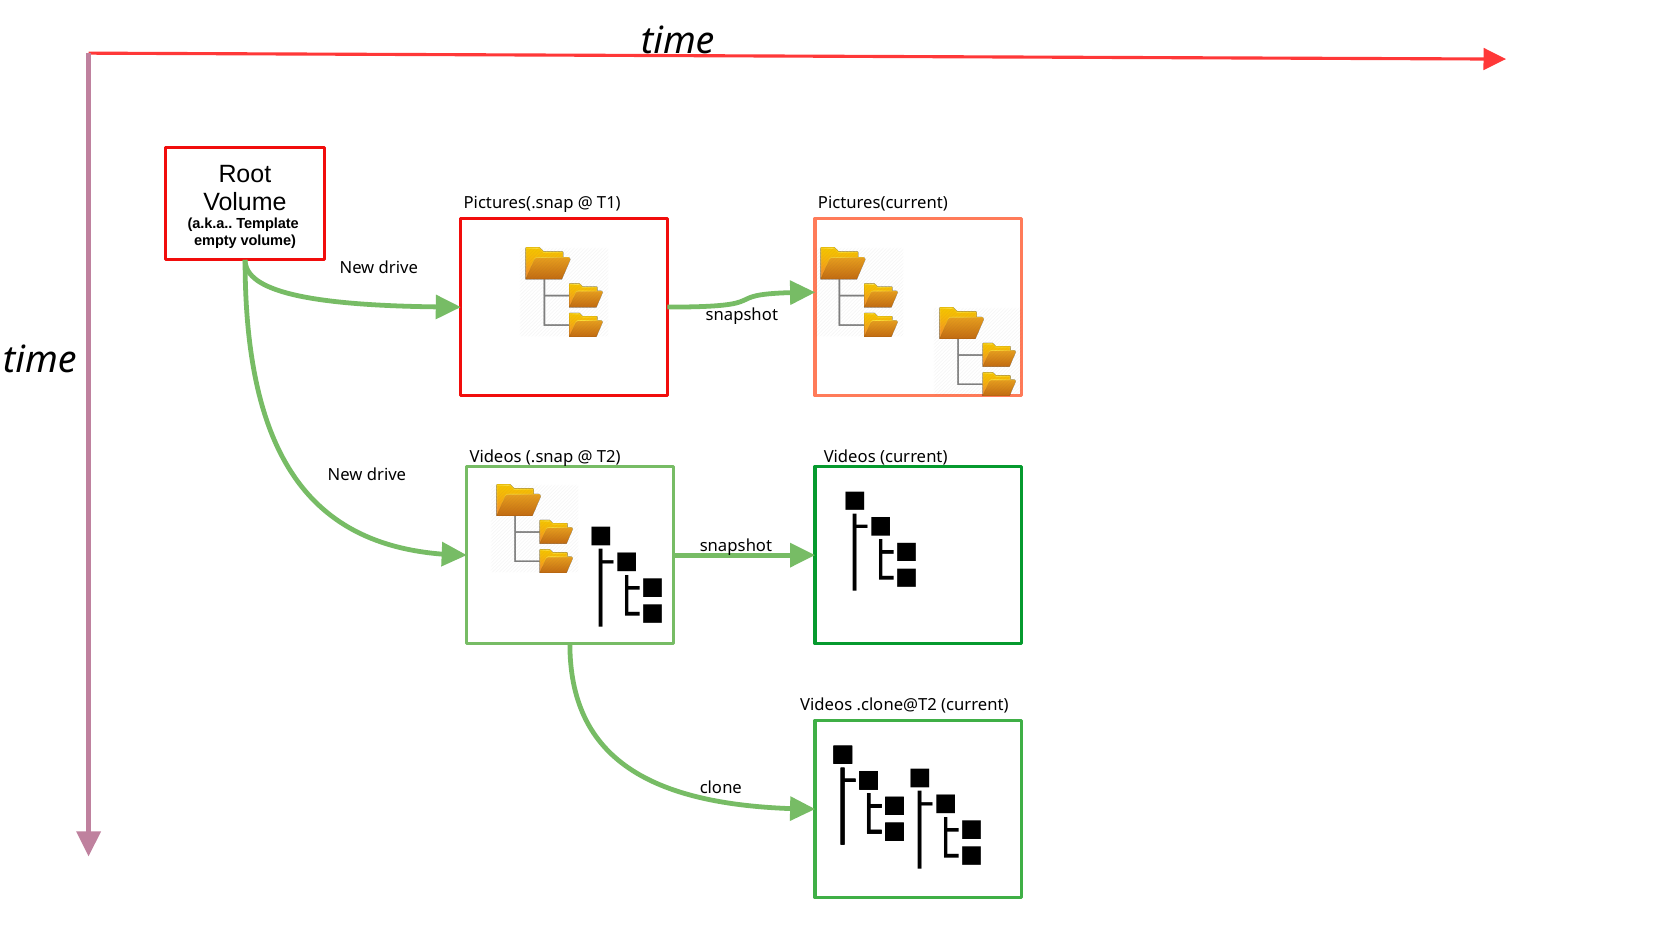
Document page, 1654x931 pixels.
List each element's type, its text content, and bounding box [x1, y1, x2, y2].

picture [811, 748, 999, 872]
picture [519, 247, 609, 337]
picture [490, 484, 680, 630]
text_box [814, 237, 1022, 396]
text_box time [0, 324, 107, 391]
text_box Videos (current) [809, 437, 1022, 476]
text_box time [625, 5, 745, 72]
text_box snapshot [690, 295, 810, 334]
text_box [814, 476, 1022, 644]
picture [823, 484, 934, 594]
text_box Videos (.snap @ T2) [454, 437, 668, 476]
text_box Root Volume (a.k.a.. Template empty volume) [165, 147, 325, 260]
picture [933, 307, 1022, 396]
text_box clone [685, 767, 804, 807]
text_box Pictures(.snap @ T1) [448, 183, 686, 237]
text_box [466, 466, 674, 644]
text_box Videos .clone@T2 (current) [785, 685, 1075, 748]
picture [814, 247, 904, 337]
text_box New drive [312, 454, 432, 518]
text_box [460, 237, 668, 396]
text_box [814, 748, 1022, 898]
text_box Pictures(current) [803, 183, 1040, 237]
text_box snapshot [685, 525, 804, 565]
text_box New drive [324, 248, 443, 311]
